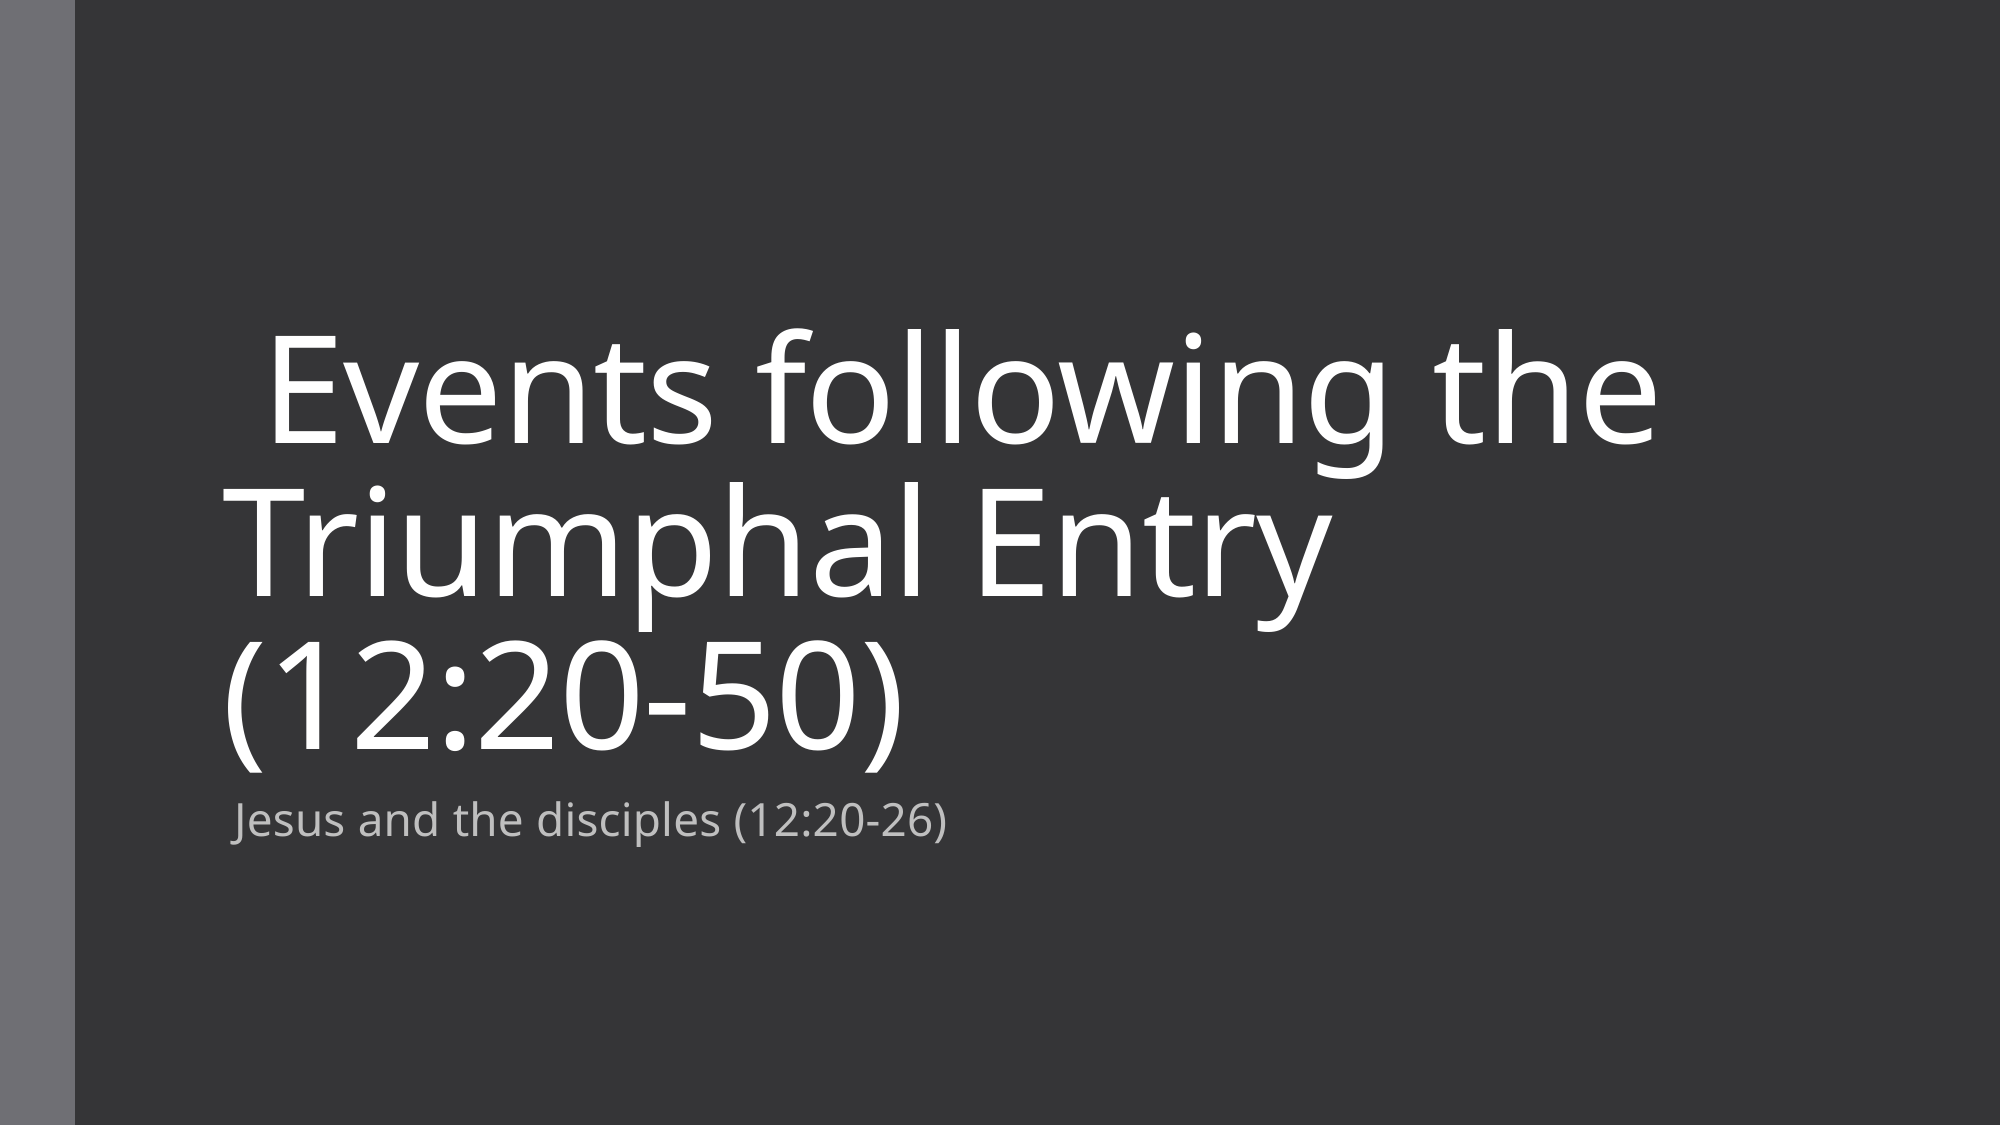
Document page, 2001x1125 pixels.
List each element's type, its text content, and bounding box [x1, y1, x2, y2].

title Events following the Triumphal Entry (12:20-50) [206, 124, 1752, 787]
subtitle Jesus and the disciples (12:20-26) [206, 787, 1752, 1066]
